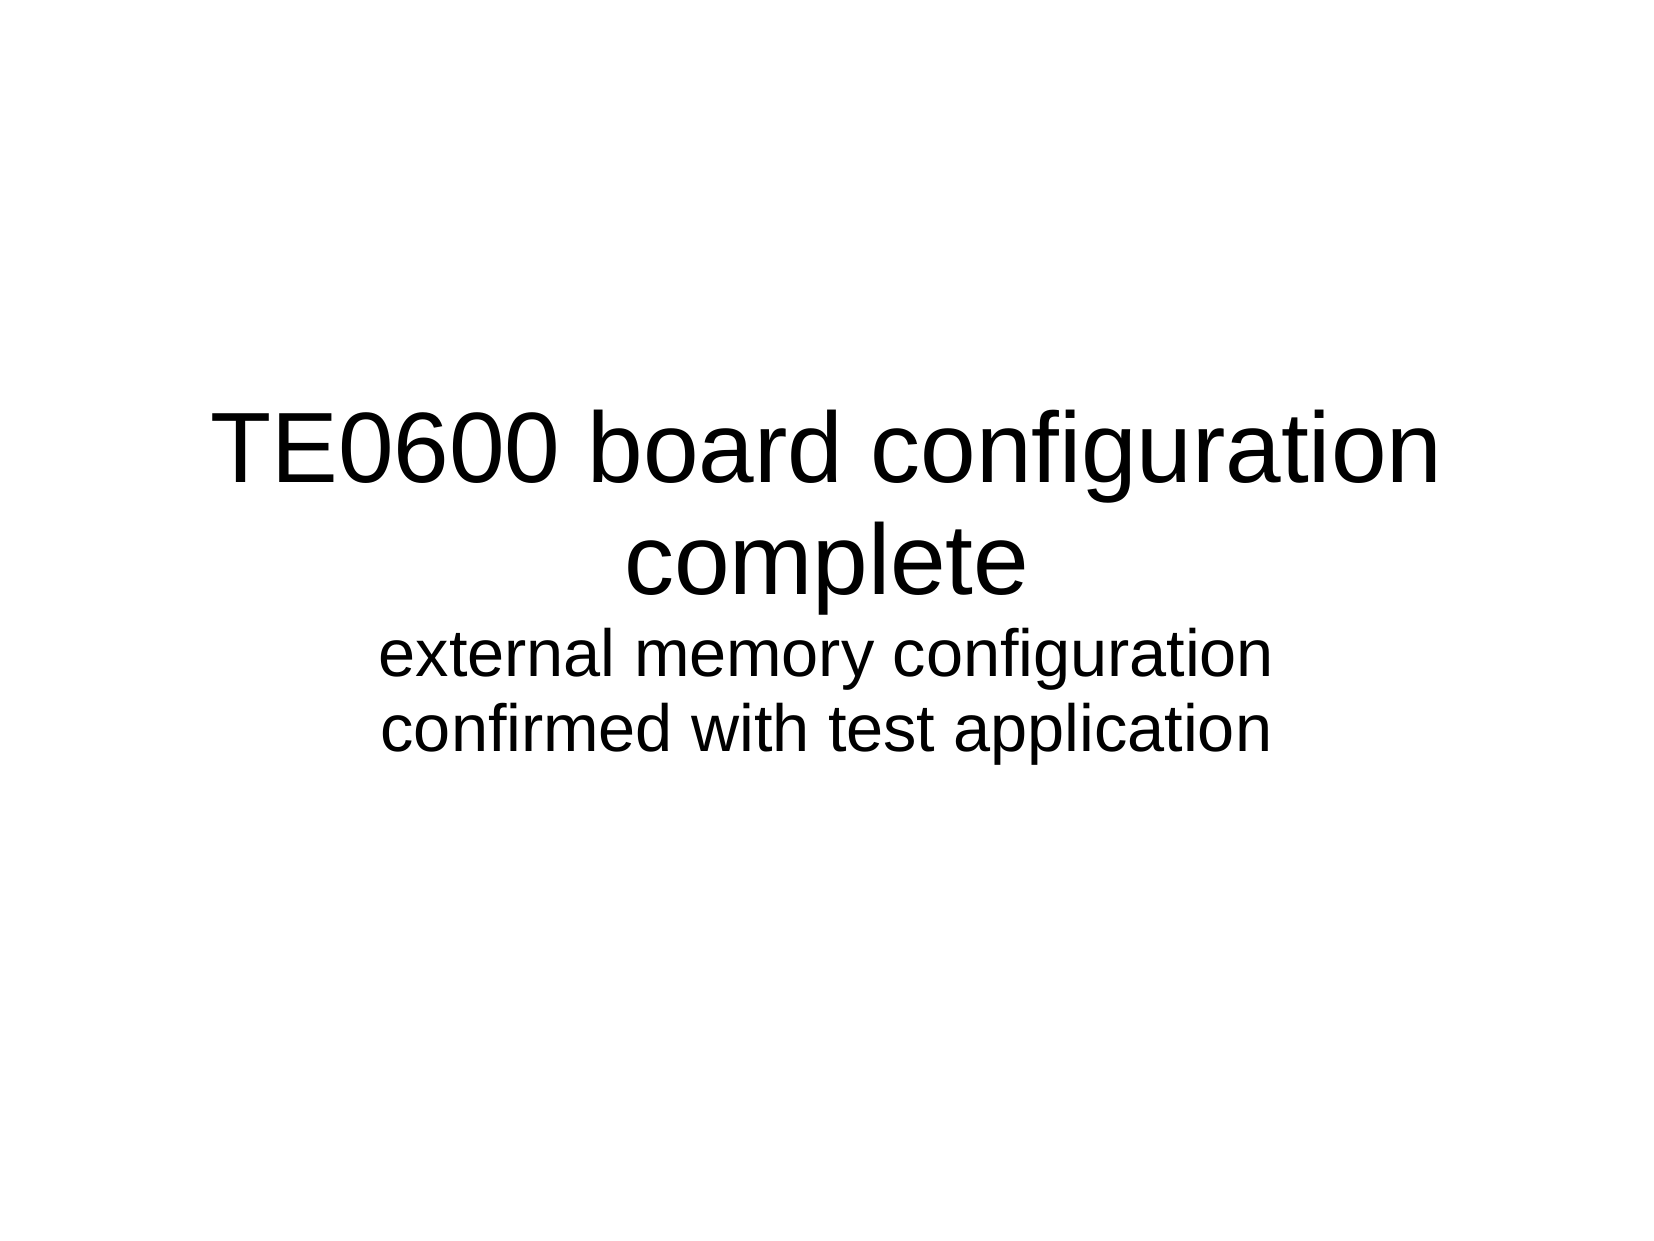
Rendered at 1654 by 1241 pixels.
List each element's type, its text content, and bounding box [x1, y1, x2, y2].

subtitle TE0600 board configuration complete external memory configuration confirmed with test application [82, 49, 1571, 1109]
